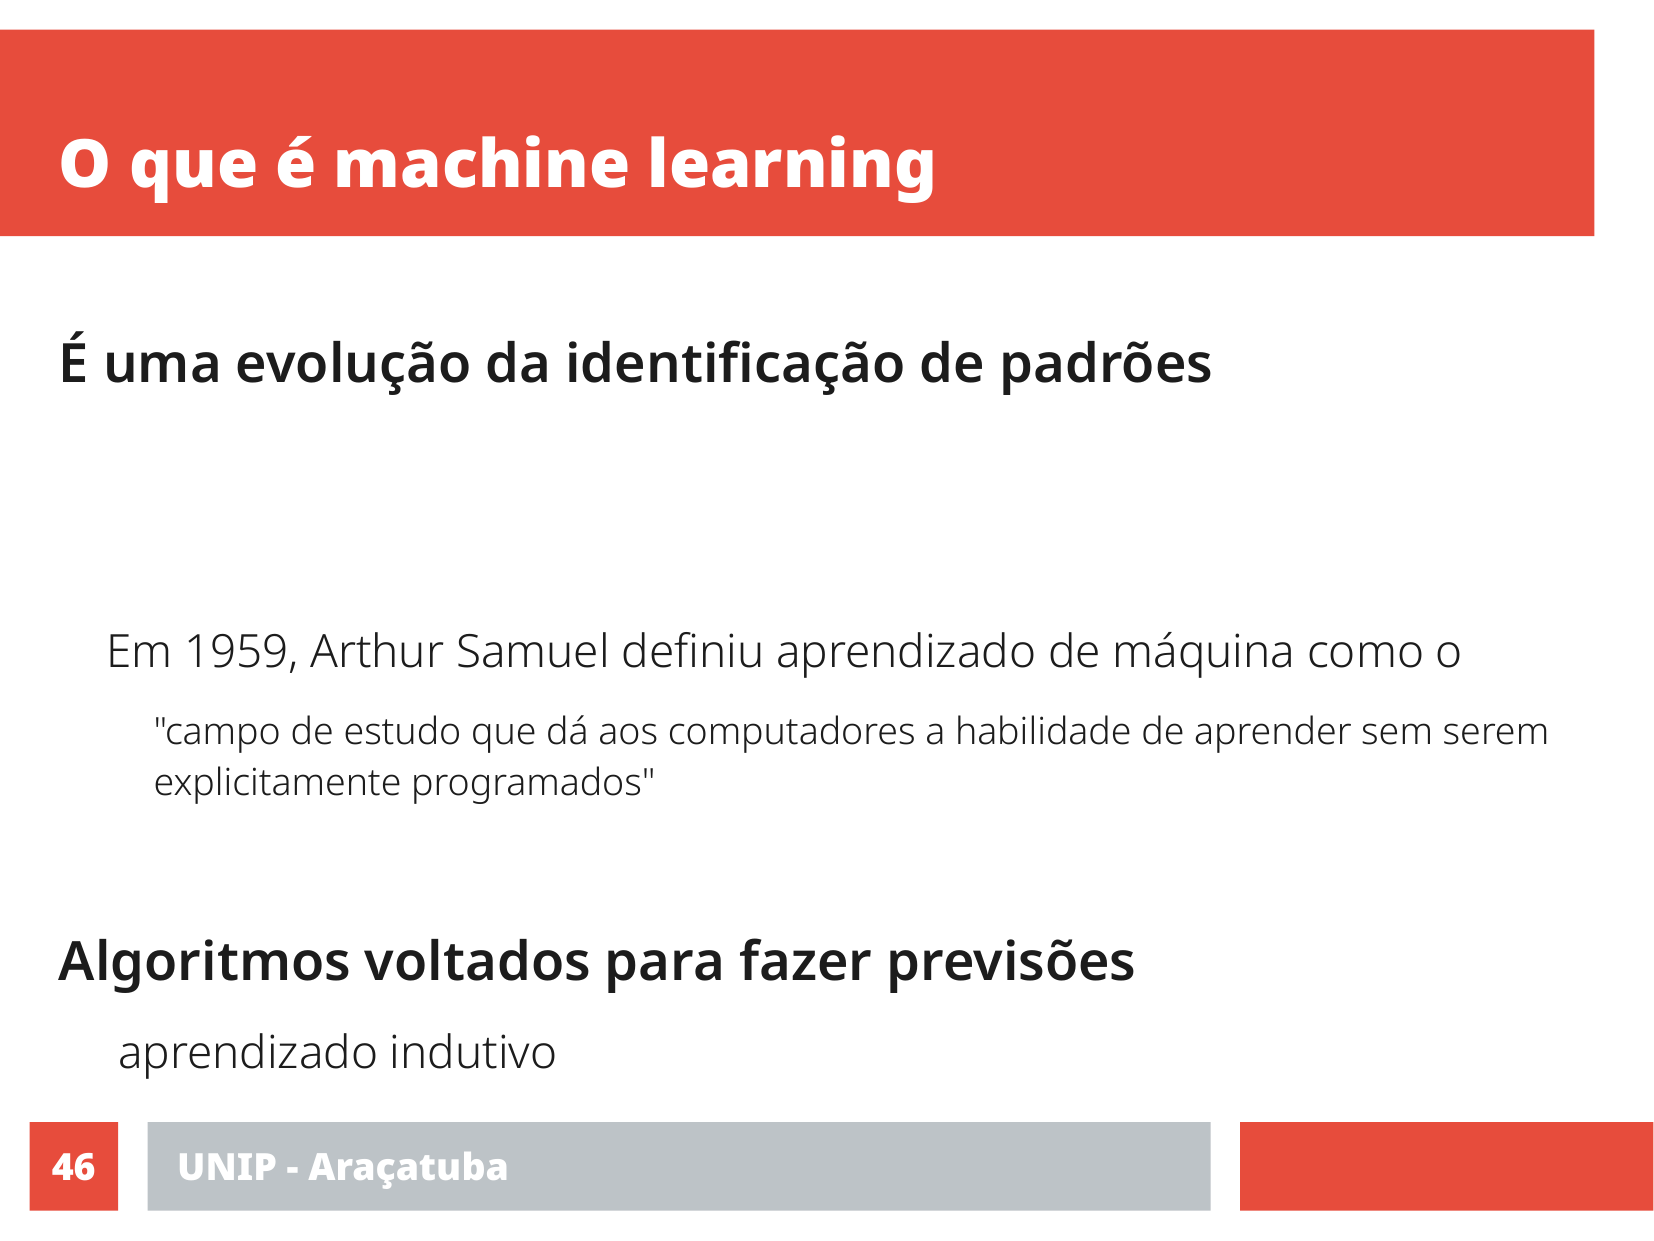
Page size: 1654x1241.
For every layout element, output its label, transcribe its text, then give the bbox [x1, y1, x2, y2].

title O que é machine learning [59, 59, 1595, 207]
list É uma evolução da identificação de padrões Em 1959, Arthur Samuel definiu aprendizado de máquina como o "campo de estudo que dá aos computadores a habilidade de aprender sem serem explicitamente programados" Algoritmos voltados para fazer previsões aprendizado indutivo [59, 324, 1565, 1093]
